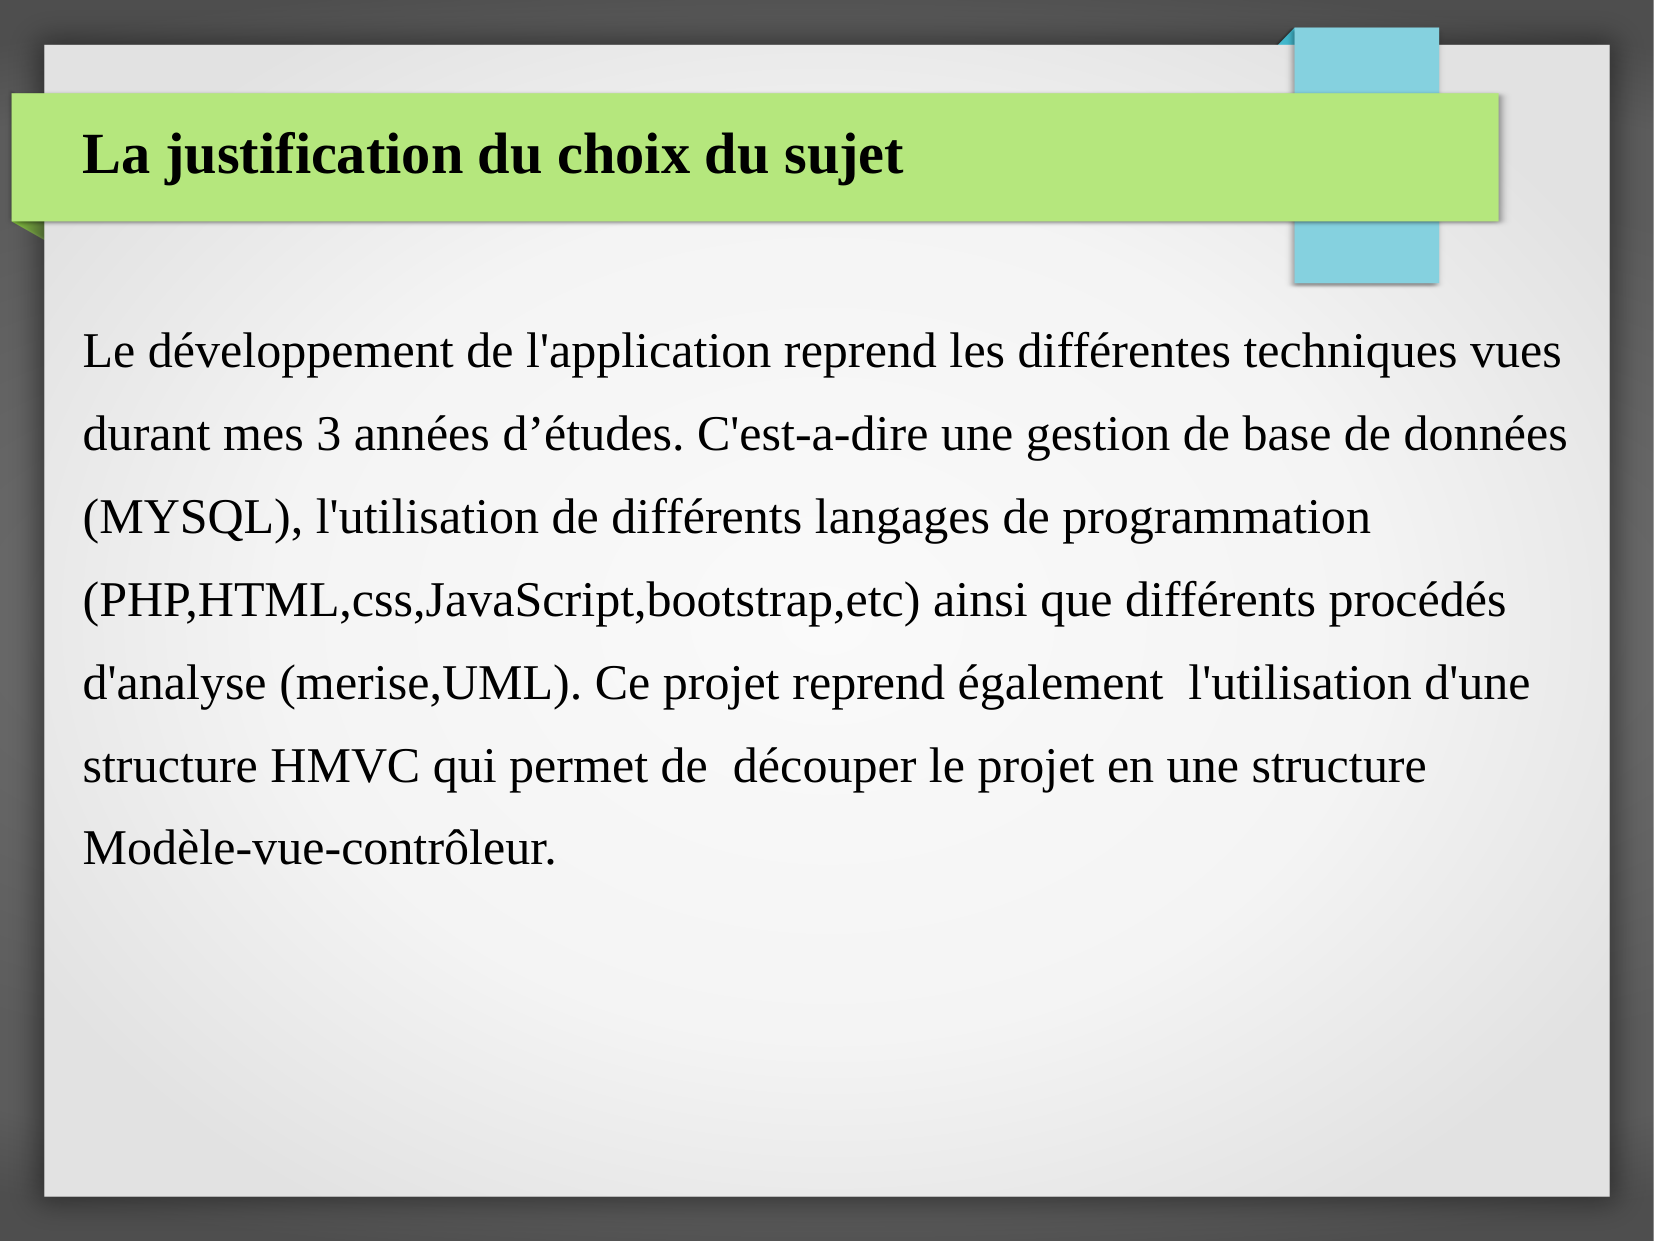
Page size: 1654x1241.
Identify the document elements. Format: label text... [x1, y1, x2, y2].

title La justification du choix du sujet [82, 94, 1264, 213]
picture [0, 0, 1654, 1241]
list Le développement de l'application reprend les différentes techniques vues durant mes 3 années d’études. C'est-a-dire une gestion de base de données (MYSQL), l'utilisation de différents langages de programmation (PHP,HTML,css,JavaScript,bootstrap,etc) ainsi que différents procédés d'analyse (merise,UML). Ce projet reprend également l'utilisation d'une structure HMVC qui permet de découper le projet en une structure Modèle-vue-contrôleur. [82, 295, 1571, 1015]
